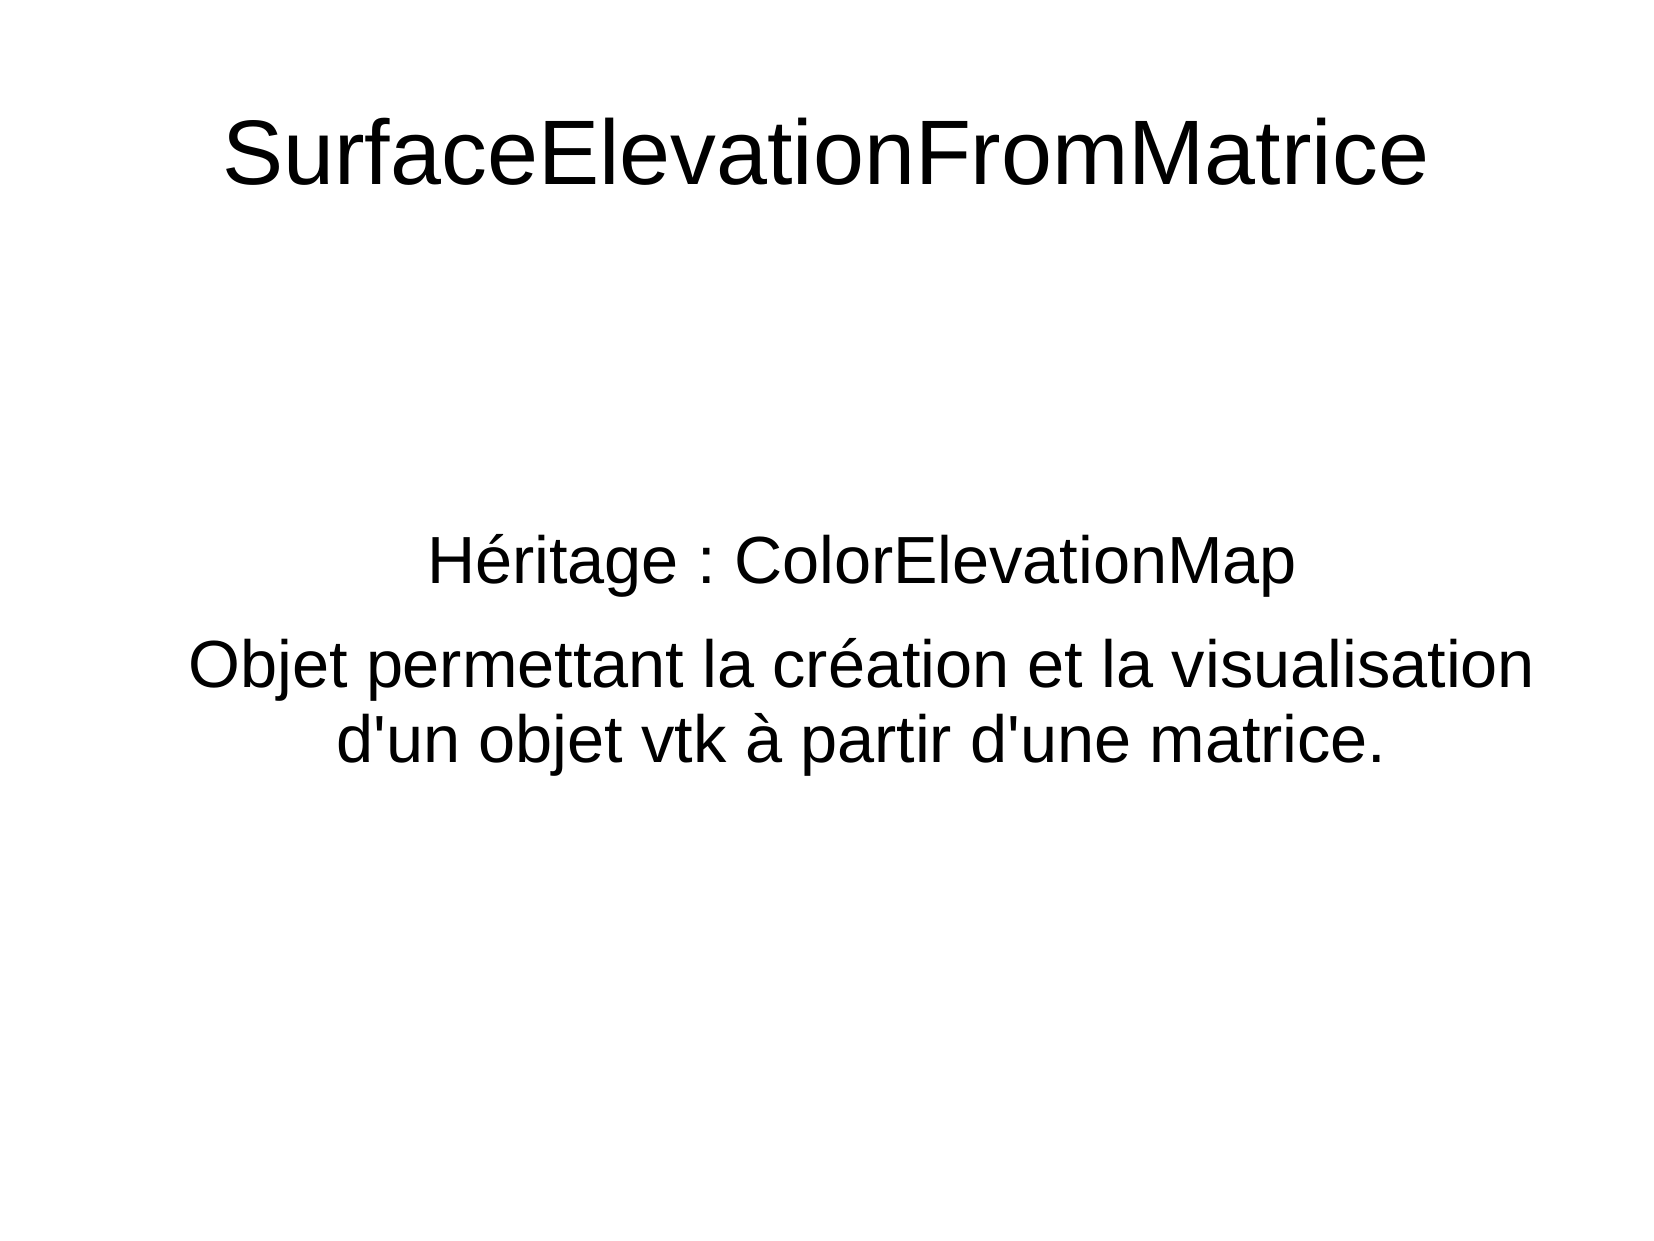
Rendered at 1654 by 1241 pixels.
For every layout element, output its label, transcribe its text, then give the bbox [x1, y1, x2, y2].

title SurfaceElevationFromMatrice [82, 49, 1571, 257]
list Héritage : ColorElevationMap Objet permettant la création et la visualisation d'un objet vtk à partir d'une matrice. [82, 290, 1571, 1010]
